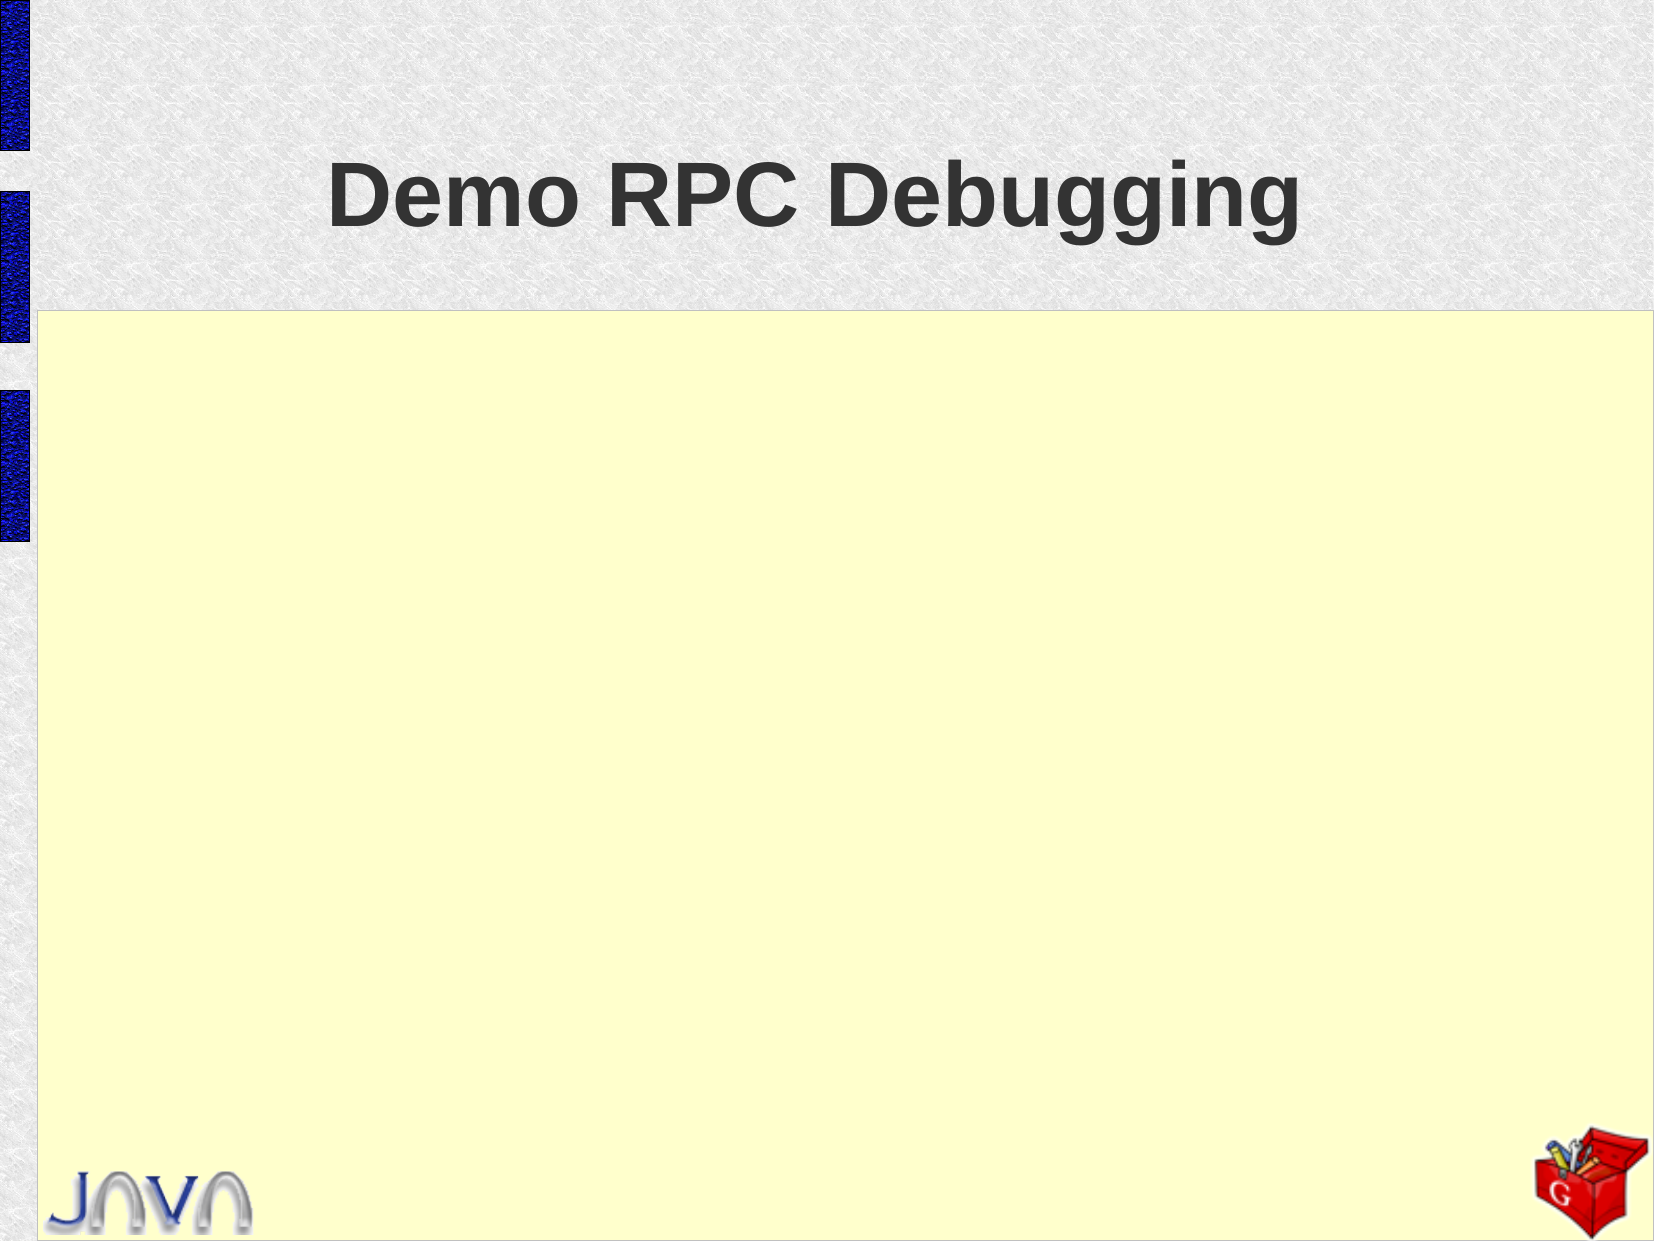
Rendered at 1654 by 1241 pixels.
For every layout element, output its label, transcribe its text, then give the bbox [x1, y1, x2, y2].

picture [1, 1, 29, 150]
picture [1525, 1118, 1654, 1241]
picture [1, 391, 29, 541]
title Demo RPC Debugging [109, 91, 1522, 299]
picture [1, 192, 29, 342]
picture [43, 1162, 263, 1235]
picture [0, 0, 1654, 1241]
